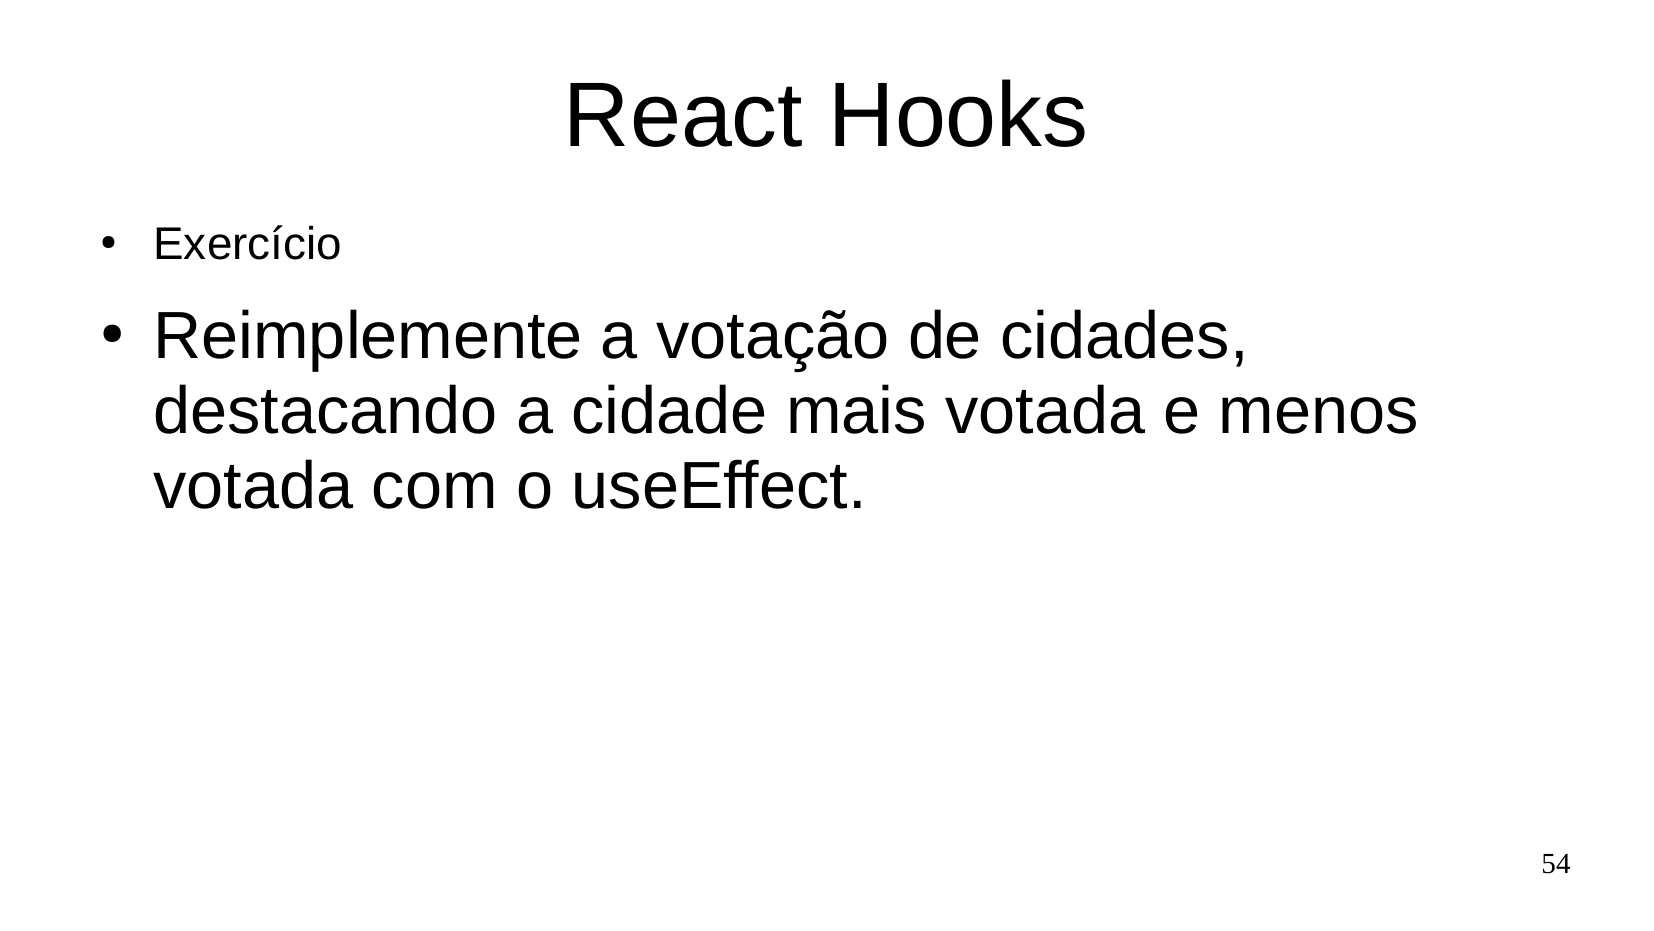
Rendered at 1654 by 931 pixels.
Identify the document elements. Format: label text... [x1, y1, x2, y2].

title React Hooks [82, 37, 1571, 193]
list Exercício Reimplemente a votação de cidades, destacando a cidade mais votada e menos votada com o useEffect. [82, 217, 1571, 758]
